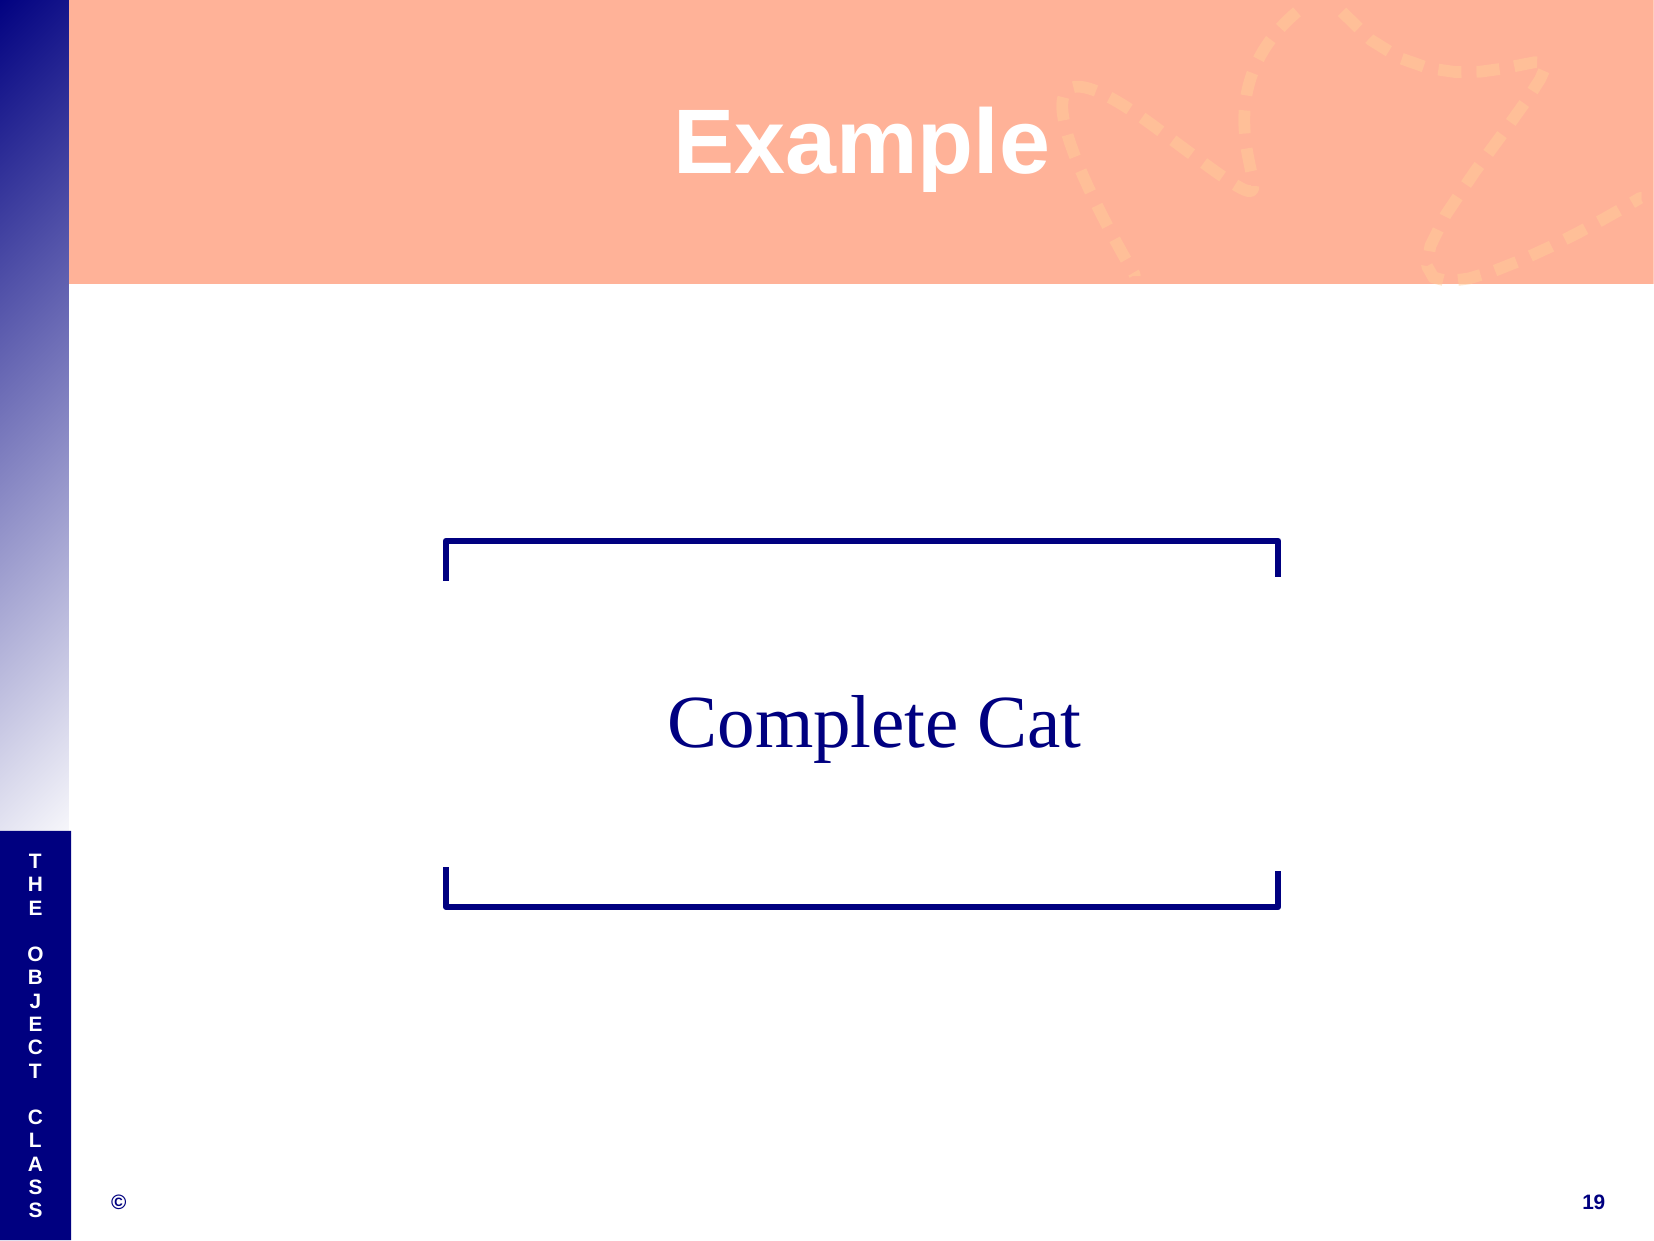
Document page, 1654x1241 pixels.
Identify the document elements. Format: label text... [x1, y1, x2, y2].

title Example [70, 37, 1654, 246]
text_box T H E O B J E C T C L A S S [0, 831, 71, 1241]
text_box Complete Cat [461, 513, 1263, 931]
